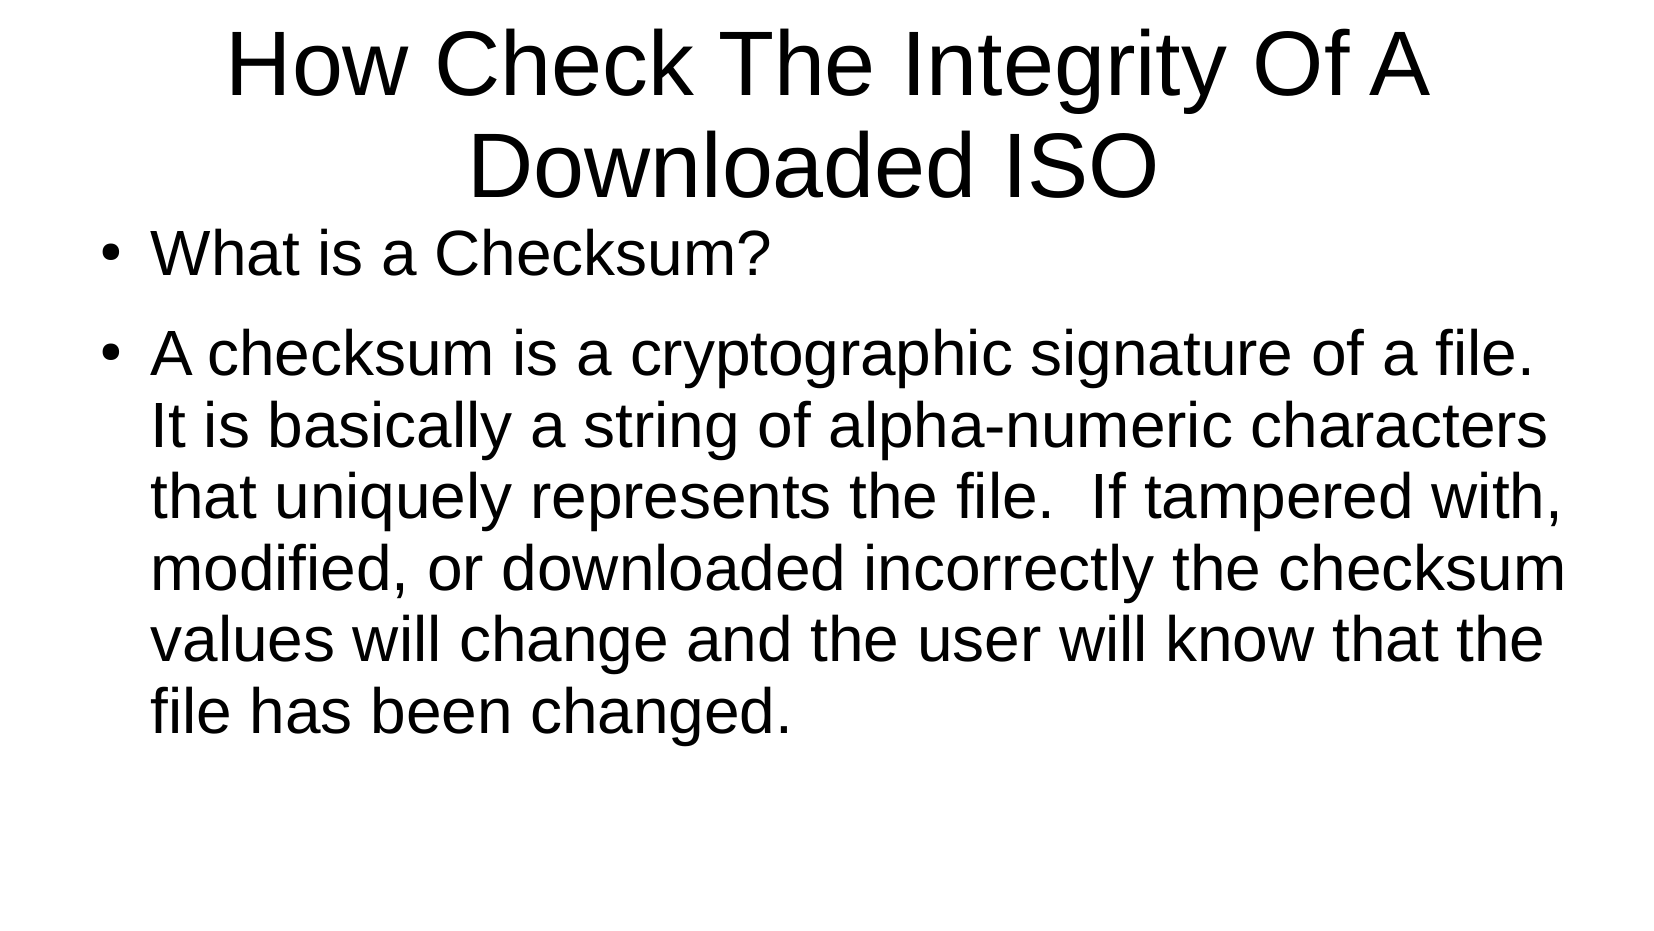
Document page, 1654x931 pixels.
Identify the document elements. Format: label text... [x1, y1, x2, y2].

title How Check The Integrity Of A Downloaded ISO [82, 12, 1571, 217]
list What is a Checksum? A checksum is a cryptographic signature of a file. It is basically a string of alpha-numeric characters that uniquely represents the file. If tampered with, modified, or downloaded incorrectly the checksum values will change and the user will know that the file has been changed. [82, 217, 1571, 758]
